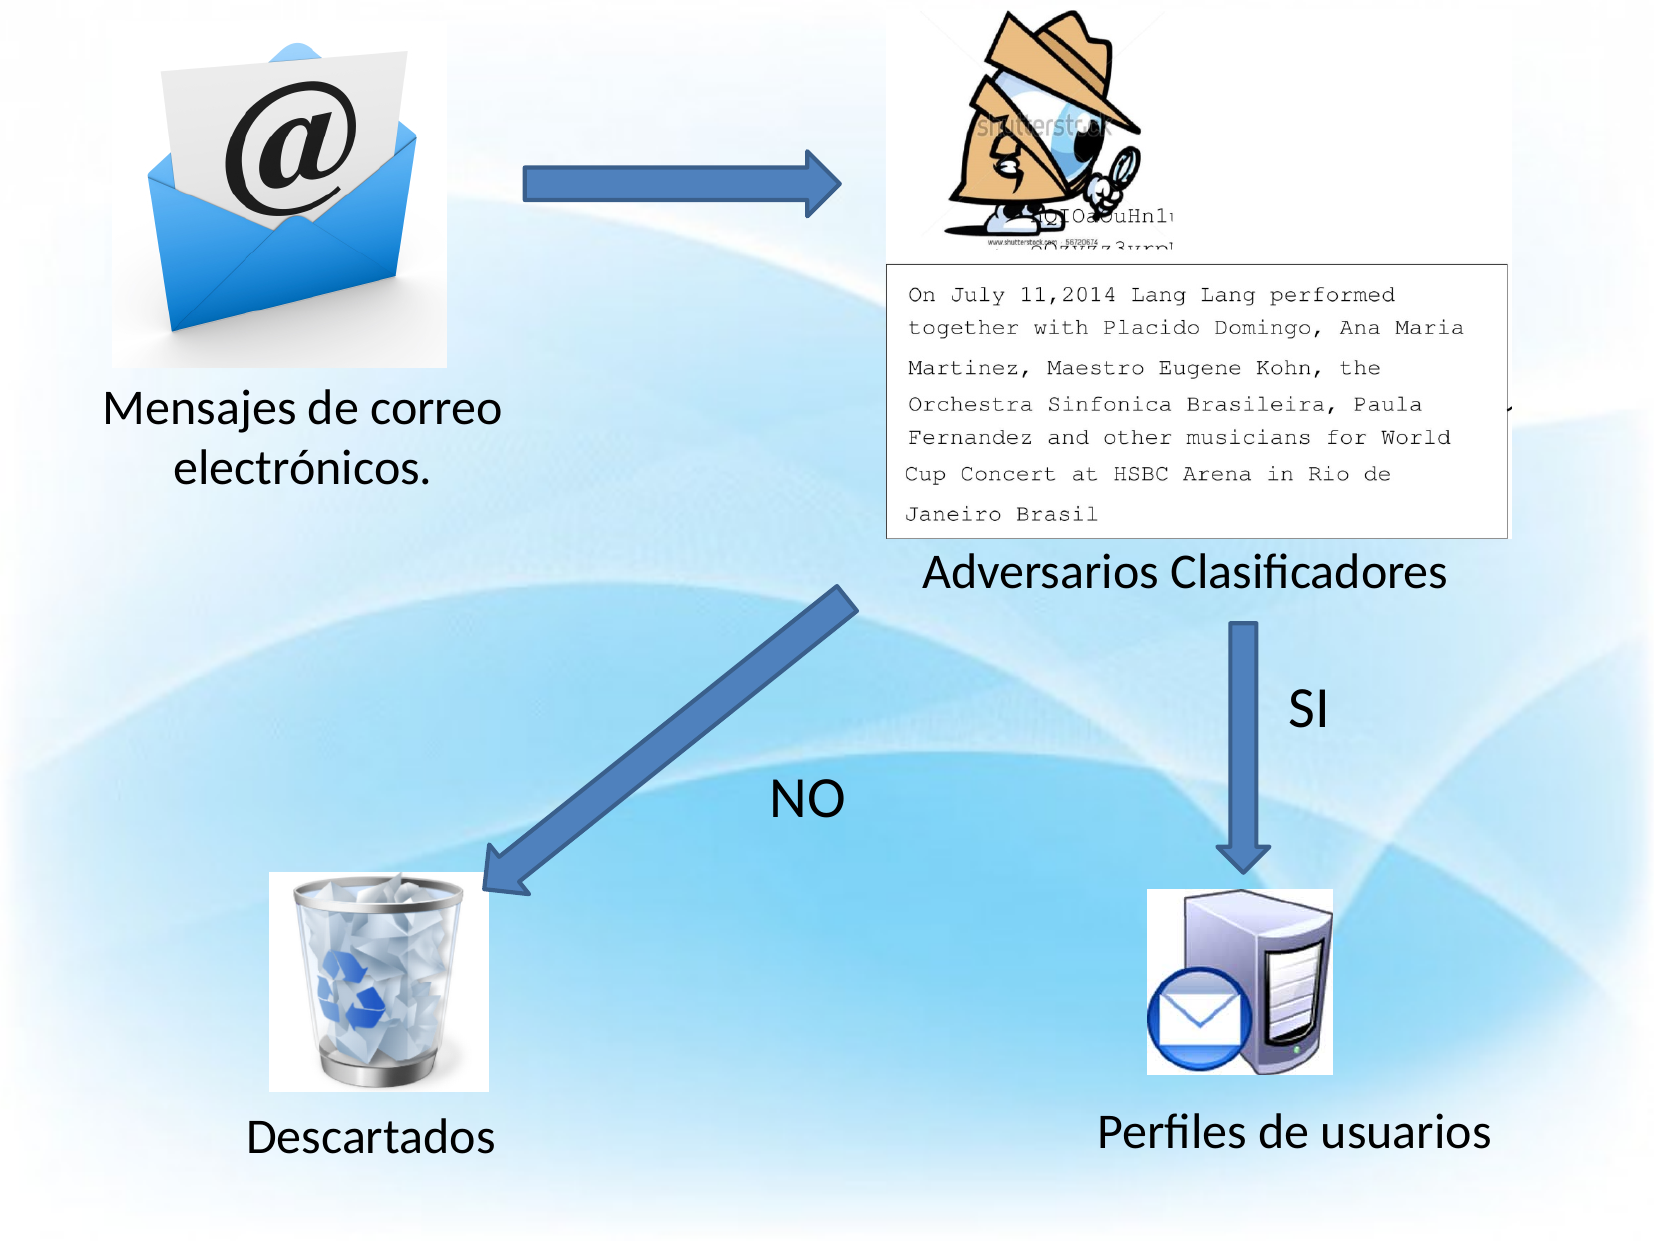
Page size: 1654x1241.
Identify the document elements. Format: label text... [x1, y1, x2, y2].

text_box [484, 594, 857, 895]
text_box Perfiles de usuarios [1082, 1091, 1507, 1167]
text_box SI [1273, 661, 1345, 747]
text_box NO [754, 751, 861, 837]
text_box Descartados [201, 1096, 541, 1172]
text_box Adversarios Clasificadores [826, 531, 1545, 607]
text_box [524, 151, 840, 217]
text_box [1217, 623, 1270, 873]
picture [0, 0, 1654, 1241]
text_box Mensajes de correo electrónicos. [45, 367, 560, 503]
